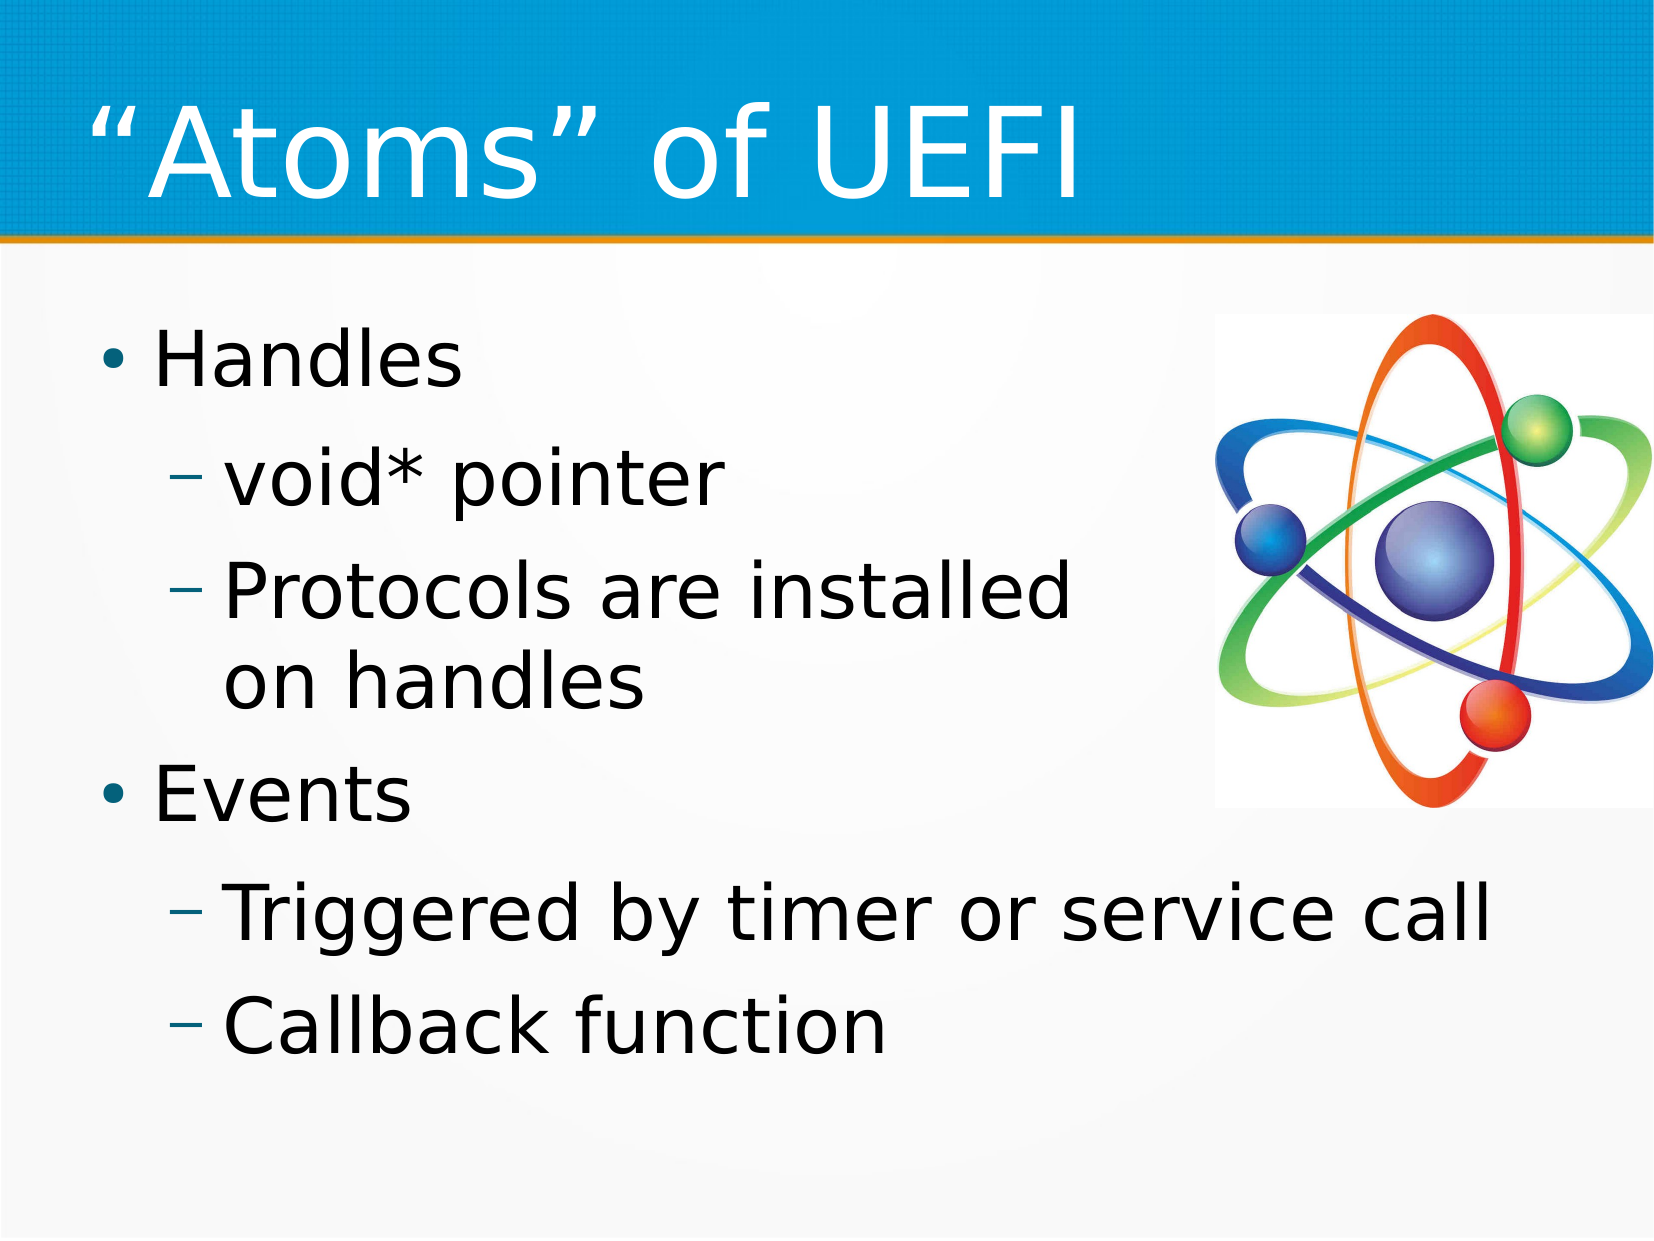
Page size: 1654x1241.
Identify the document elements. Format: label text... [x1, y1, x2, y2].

picture [0, 233, 1654, 1241]
title “Atoms” of UEFI [82, 19, 1571, 227]
list Handles void* pointer Protocols are installed on handles Events Triggered by timer or service call Callback function [82, 314, 1654, 1081]
